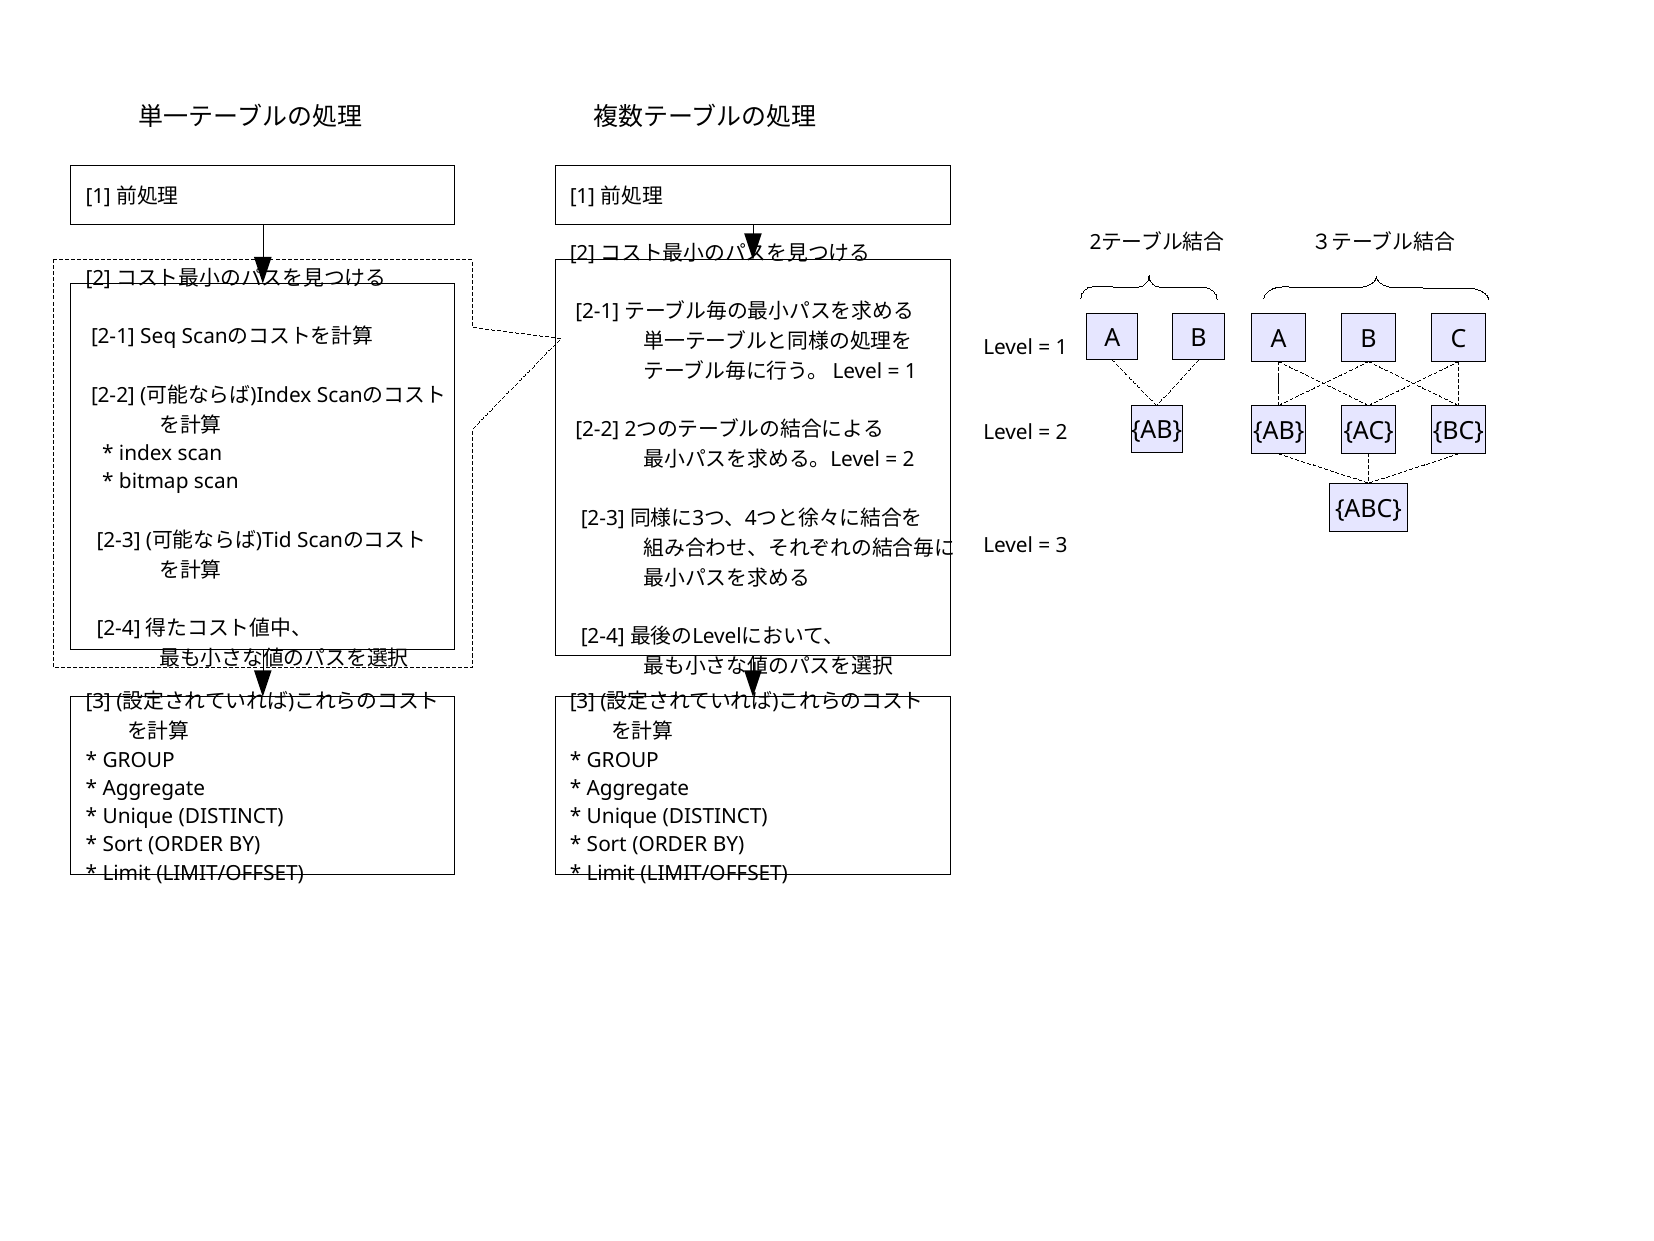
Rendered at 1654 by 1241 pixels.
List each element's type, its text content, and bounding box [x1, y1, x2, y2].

text_box Level = 1 Level = 2 Level = 3 [968, 324, 1091, 564]
text_box {ABC} [1329, 483, 1408, 532]
text_box A [1086, 313, 1138, 360]
text_box 2テーブル結合 ３テーブル結合 [1074, 218, 1472, 262]
text_box 単一テーブルの処理 [124, 88, 379, 137]
text_box {AB} [1251, 405, 1306, 454]
text_box {AC} [1341, 405, 1396, 454]
text_box {AB} [1131, 405, 1183, 453]
text_box C [1431, 313, 1486, 362]
text_box A [1251, 313, 1306, 362]
text_box [1] 前処理 [555, 165, 951, 225]
text_box [3] (設定されていれば)これらのコスト を計算 * GROUP * Aggregate * Unique (DISTINCT) * Sort (ORDER BY) * Limit (LIMIT/OFFSET) [555, 696, 951, 875]
text_box 複数テーブルの処理 [578, 88, 834, 137]
text_box {BC} [1431, 405, 1486, 454]
text_box [1] 前処理 [70, 165, 455, 225]
text_box [3] (設定されていれば)これらのコスト を計算 * GROUP * Aggregate * Unique (DISTINCT) * Sort (ORDER BY) * Limit (LIMIT/OFFSET) [70, 696, 455, 875]
text_box B [1341, 313, 1396, 362]
text_box [2] コスト最小のパスを見つける [2-1] テーブル毎の最小パスを求める 単一テーブルと同様の処理を テーブル毎に行う。 Level = 1 [2-2] 2つのテーブルの結合による 最小パスを求める。Level = 2 [2-3] 同様に3つ、4つと徐々に結合を 組み合わせ、それぞれの結合毎に 最小パスを求める [2-4] 最後のLevelにおいて、 最も小さな値のパスを選択 [555, 259, 951, 656]
text_box [2] コスト最小のパスを見つける [2-1] Seq Scanのコストを計算 [2-2] (可能ならば)Index Scanのコスト を計算 * index scan * bitmap scan [2-3] (可能ならば)Tid Scanのコスト を計算 [2-4] 得たコスト値中、 最も小さな値のパスを選択 [70, 283, 455, 650]
text_box B [1172, 313, 1225, 360]
